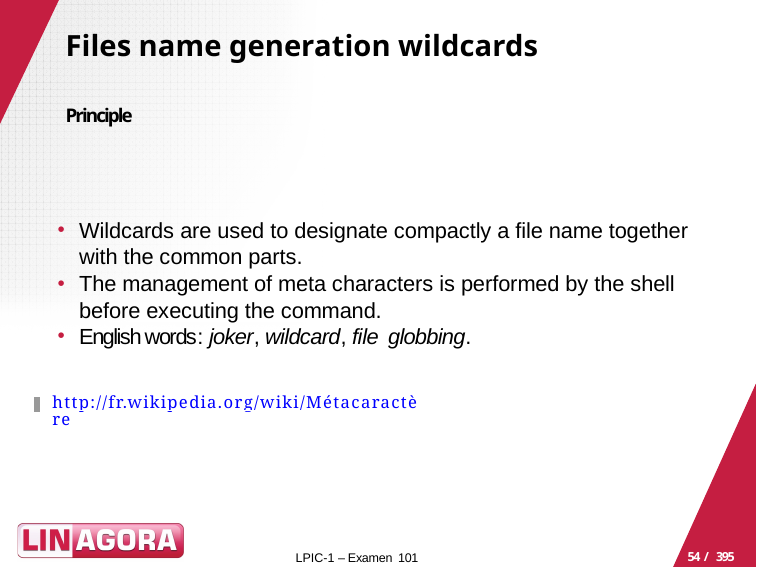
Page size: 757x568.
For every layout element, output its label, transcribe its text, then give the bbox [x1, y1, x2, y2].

text_box LPIC-1 – Examen 101 [293, 549, 420, 568]
text_box Principle Wildcards are used to designate compactly a file name together with the common parts. The management of meta characters is performed by the shell before executing the command. English words: joker, wildcard, file globbing. [55, 103, 729, 321]
text_box [17, 520, 184, 562]
text_box http://fr.wikipedia.org/wiki/Métacaractère [50, 392, 425, 414]
text_box Files name generation wildcards [63, 26, 697, 103]
picture [0, 0, 352, 352]
text_box <numéro> / 395 [683, 549, 747, 568]
